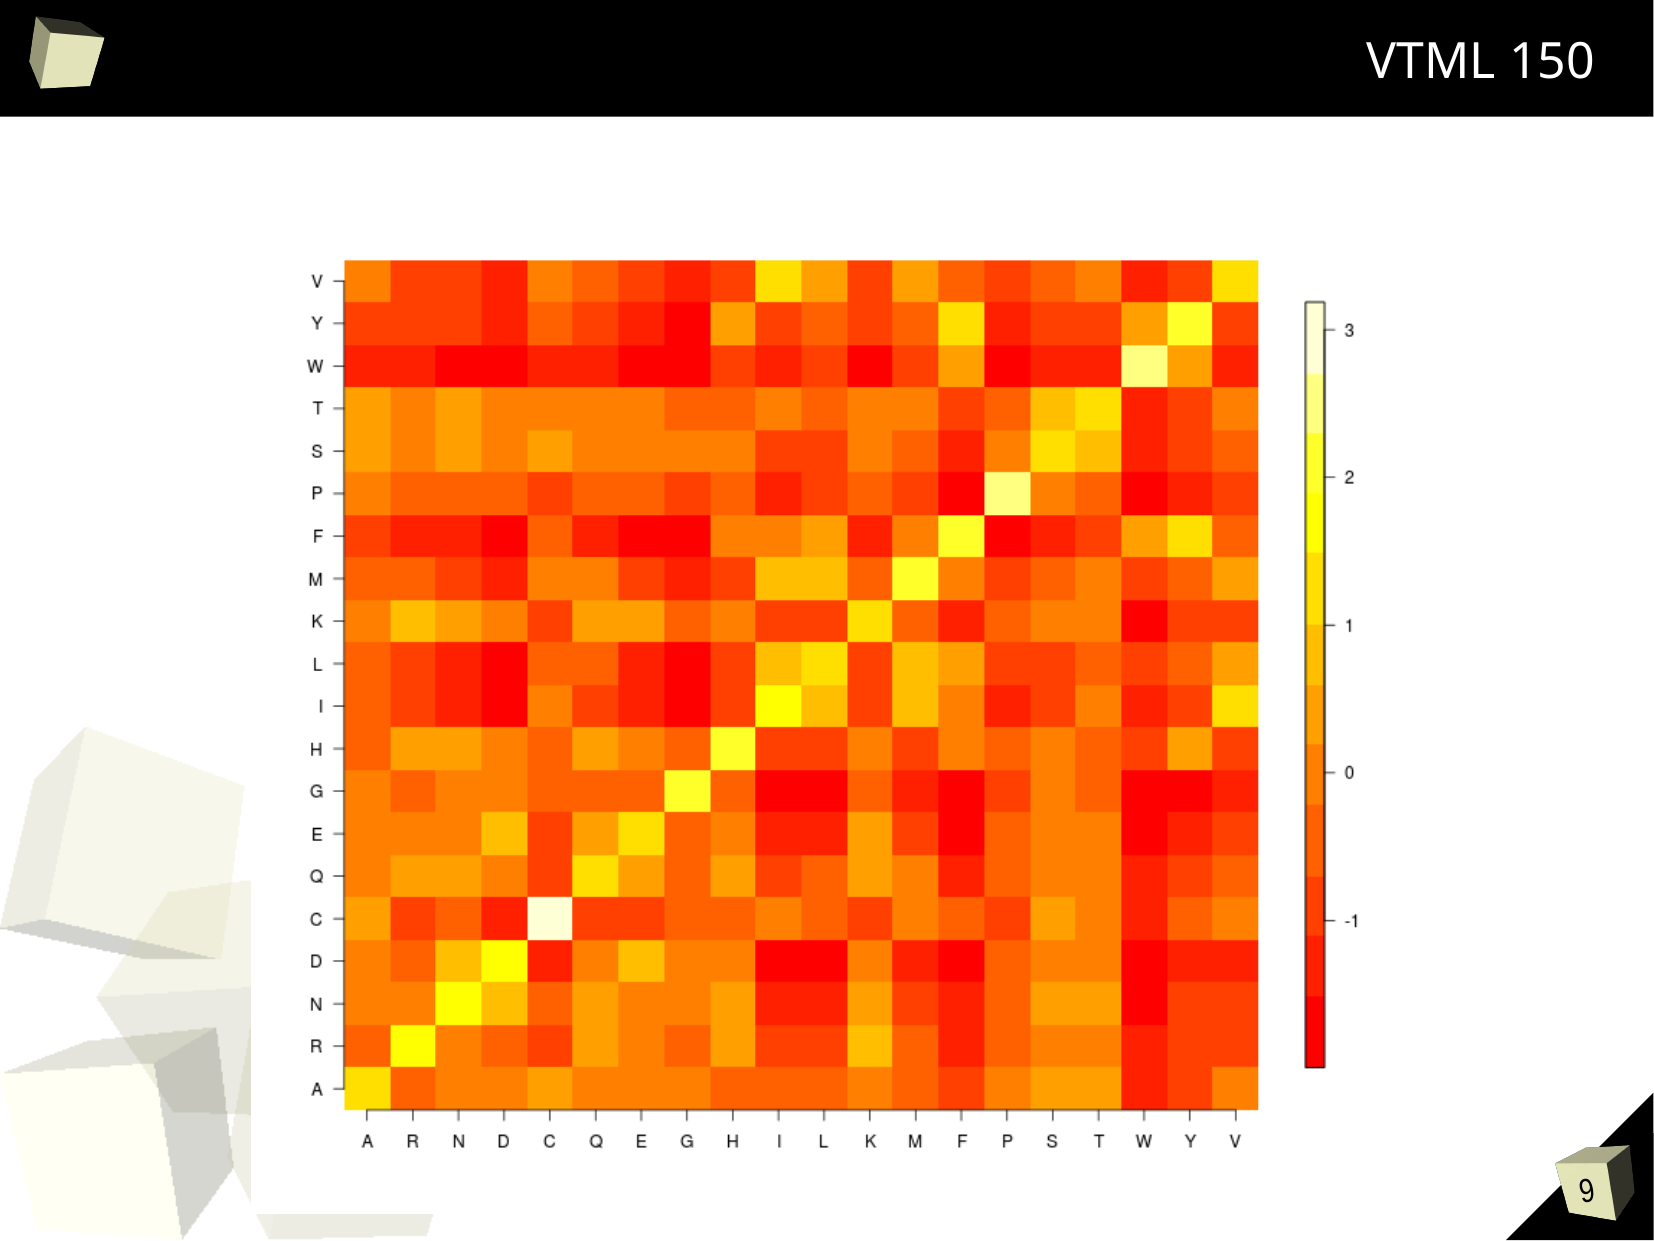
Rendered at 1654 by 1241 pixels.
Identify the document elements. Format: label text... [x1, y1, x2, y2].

picture [0, 177, 1404, 1241]
title VTML 150 [118, 0, 1595, 119]
